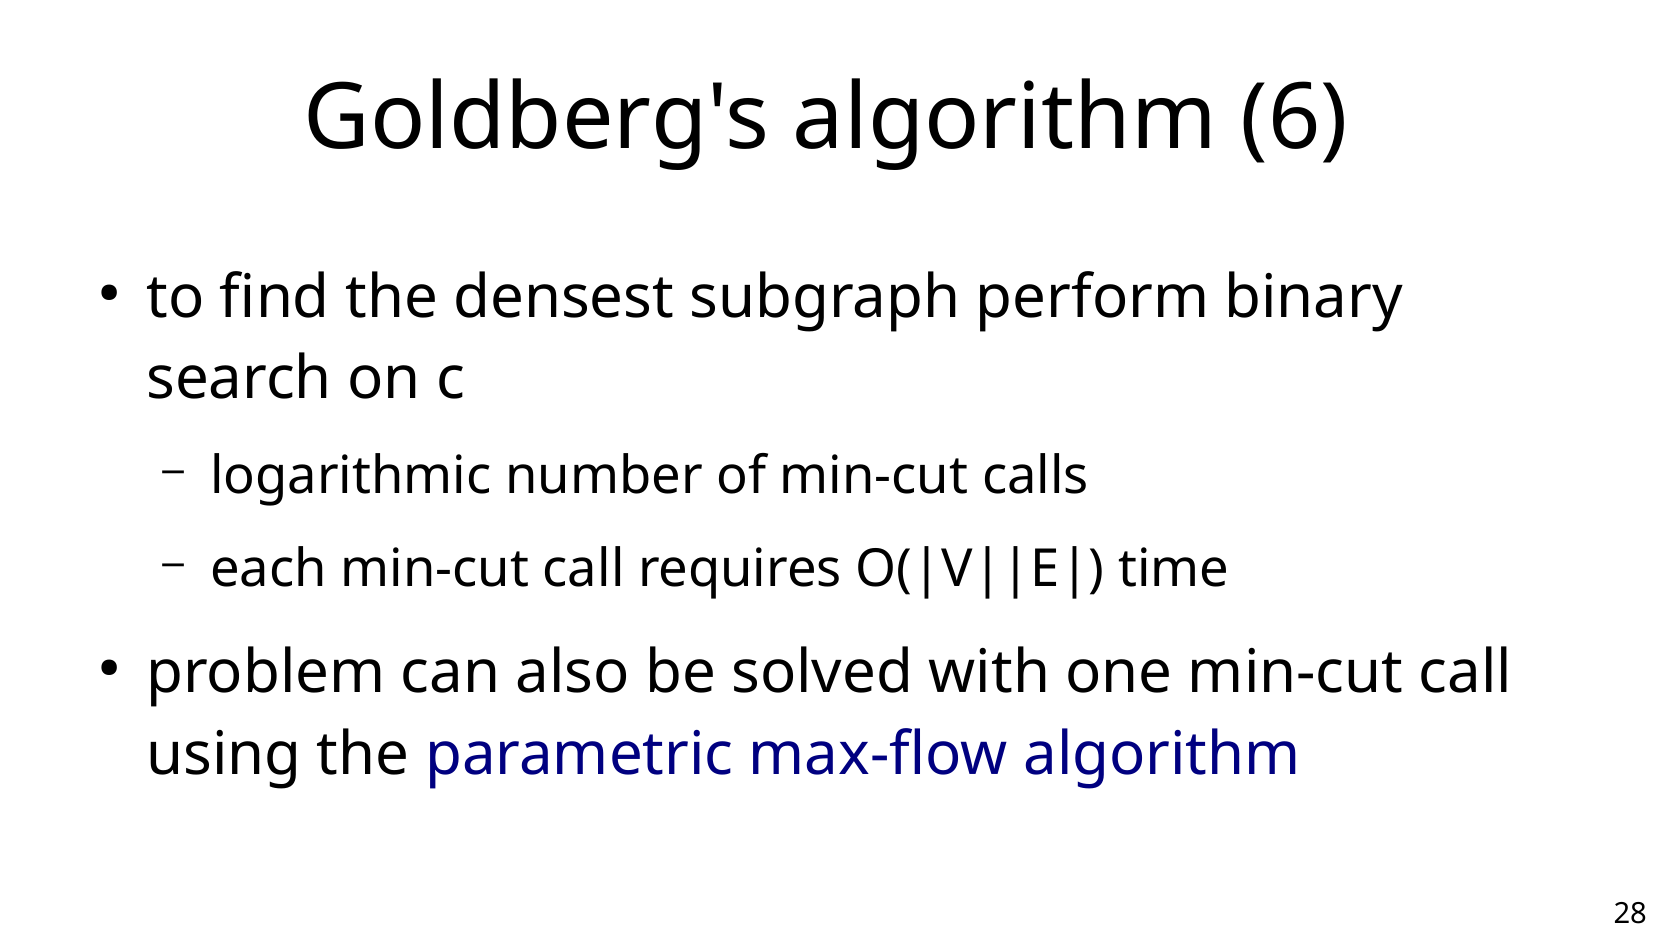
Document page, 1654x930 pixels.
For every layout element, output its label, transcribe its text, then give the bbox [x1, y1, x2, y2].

list to find the densest subgraph perform binary search on c logarithmic number of min-cut calls each min-cut call requires O(|V||E|) time problem can also be solved with one min-cut call using the parametric max-flow algorithm [82, 252, 1571, 793]
title Goldberg's algorithm (6) [82, 1, 1571, 225]
